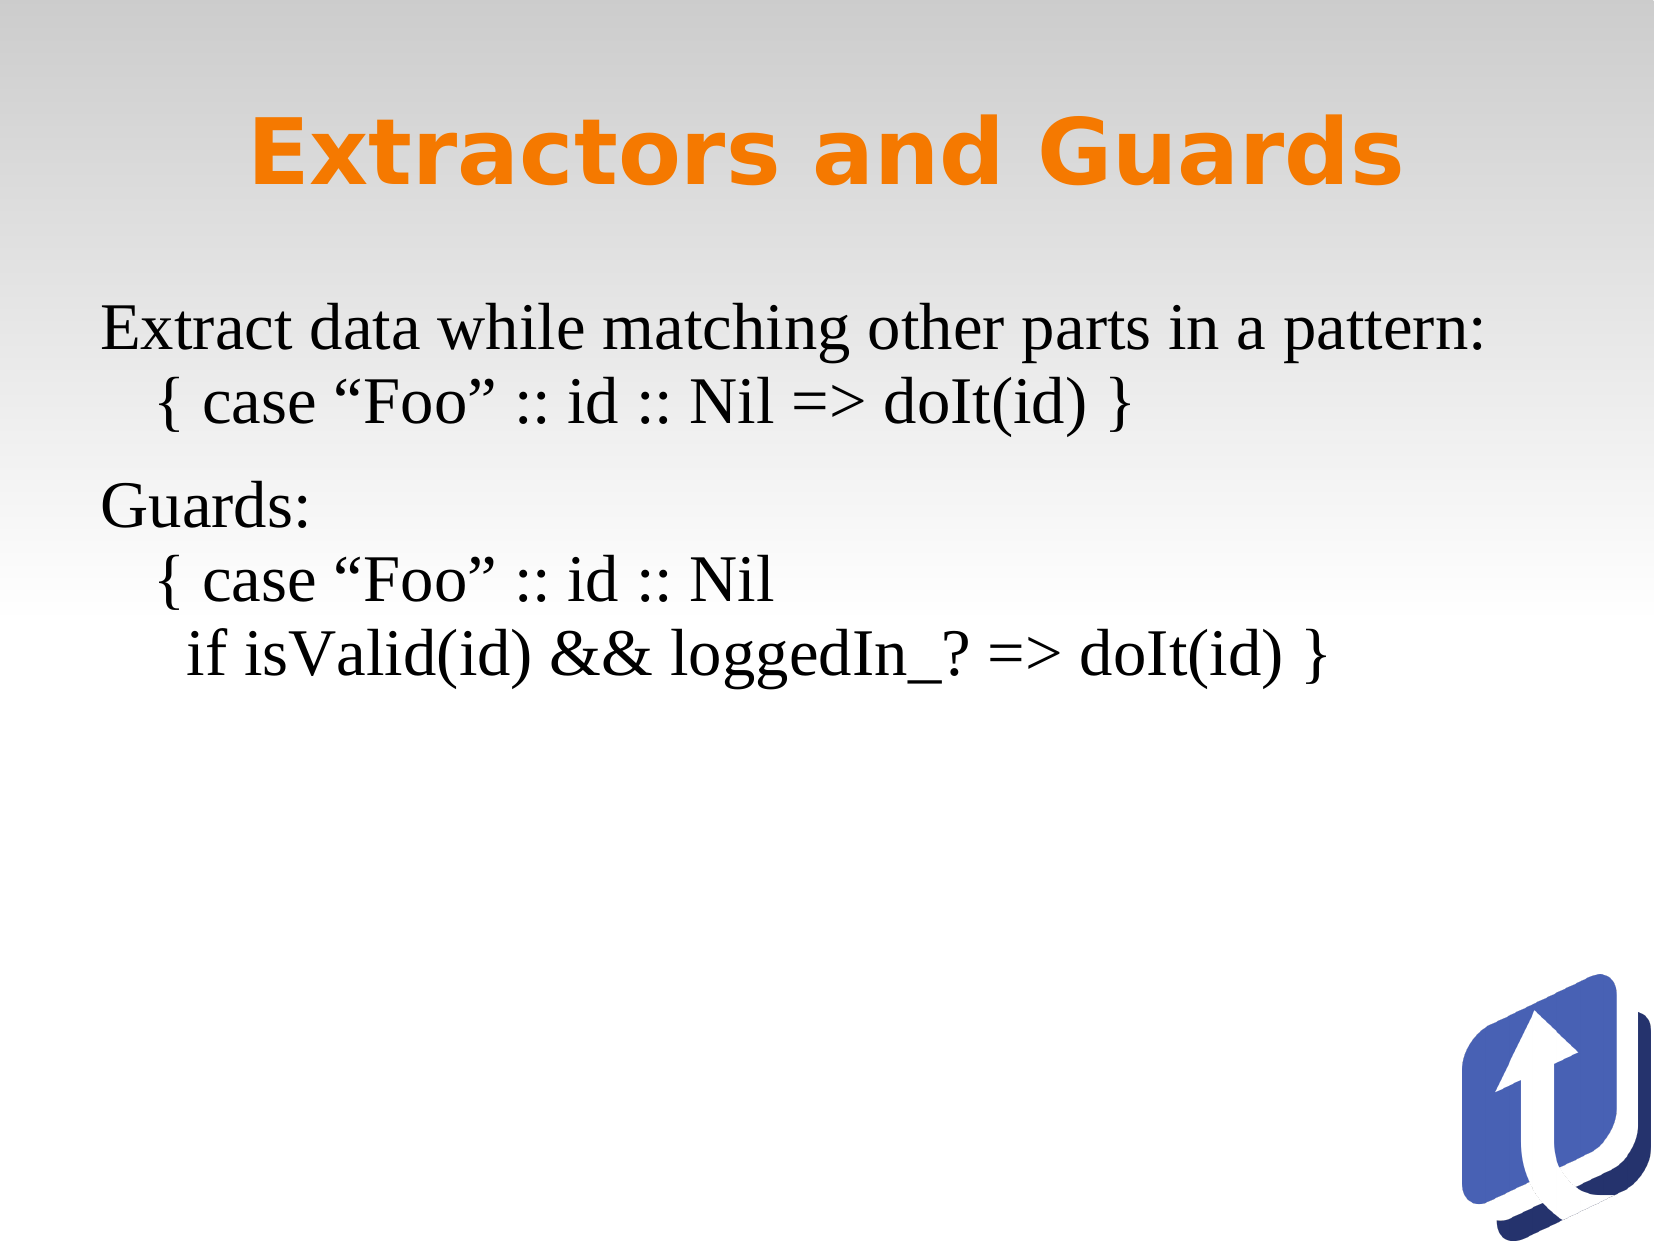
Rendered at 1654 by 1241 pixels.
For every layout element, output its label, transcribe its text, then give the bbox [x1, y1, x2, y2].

list Extract data while matching other parts in a pattern: { case “Foo” :: id :: Nil => doIt(id) } Guards: { case “Foo” :: id :: Nil if isValid(id) && loggedIn_? => doIt(id) } [82, 290, 1571, 1094]
title Extractors and Guards [82, 56, 1571, 250]
picture [1462, 974, 1651, 1241]
